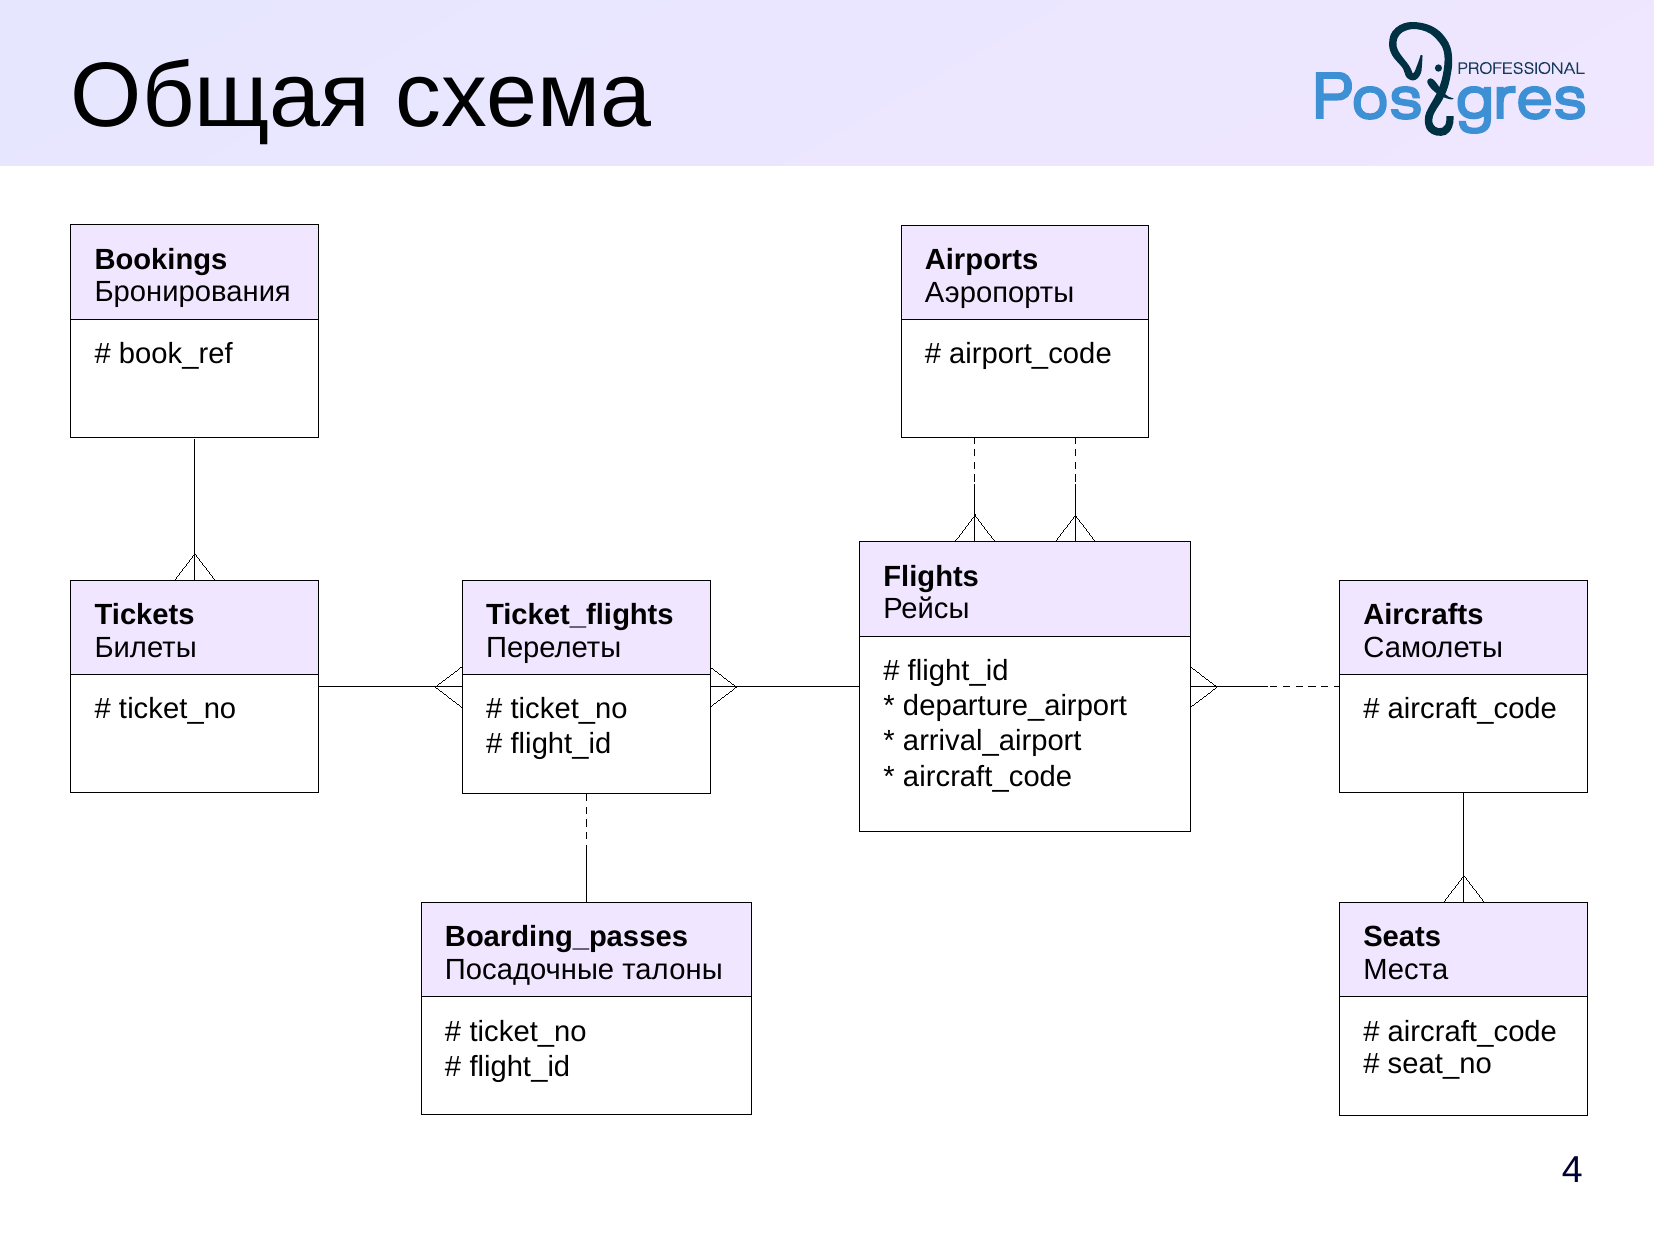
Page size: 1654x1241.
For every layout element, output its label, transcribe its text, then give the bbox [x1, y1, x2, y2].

text_box Seats Места [1339, 902, 1588, 996]
text_box Boarding_passes Посадочные талоны [421, 902, 752, 996]
text_box Flights Рейсы [859, 541, 1191, 636]
text_box # book_ref [70, 319, 319, 438]
text_box Ticket_flights Перелеты [462, 580, 711, 674]
text_box # ticket_no # flight_id [421, 996, 752, 1115]
text_box # flight_id * departure_airport * arrival_airport * aircraft_code [859, 636, 1191, 832]
text_box Tickets Билеты [70, 580, 319, 674]
text_box # ticket_no [70, 674, 319, 793]
text_box Bookings Бронирования [70, 224, 319, 319]
text_box Airports Аэропорты [901, 225, 1149, 319]
text_box Aircrafts Самолеты [1339, 580, 1588, 674]
text_box # aircraft_code # seat_no [1339, 996, 1588, 1116]
text_box # ticket_no # flight_id [462, 674, 711, 794]
text_box # aircraft_code [1339, 674, 1588, 793]
title Общая схема [70, 43, 1241, 147]
text_box # airport_code [901, 319, 1149, 438]
